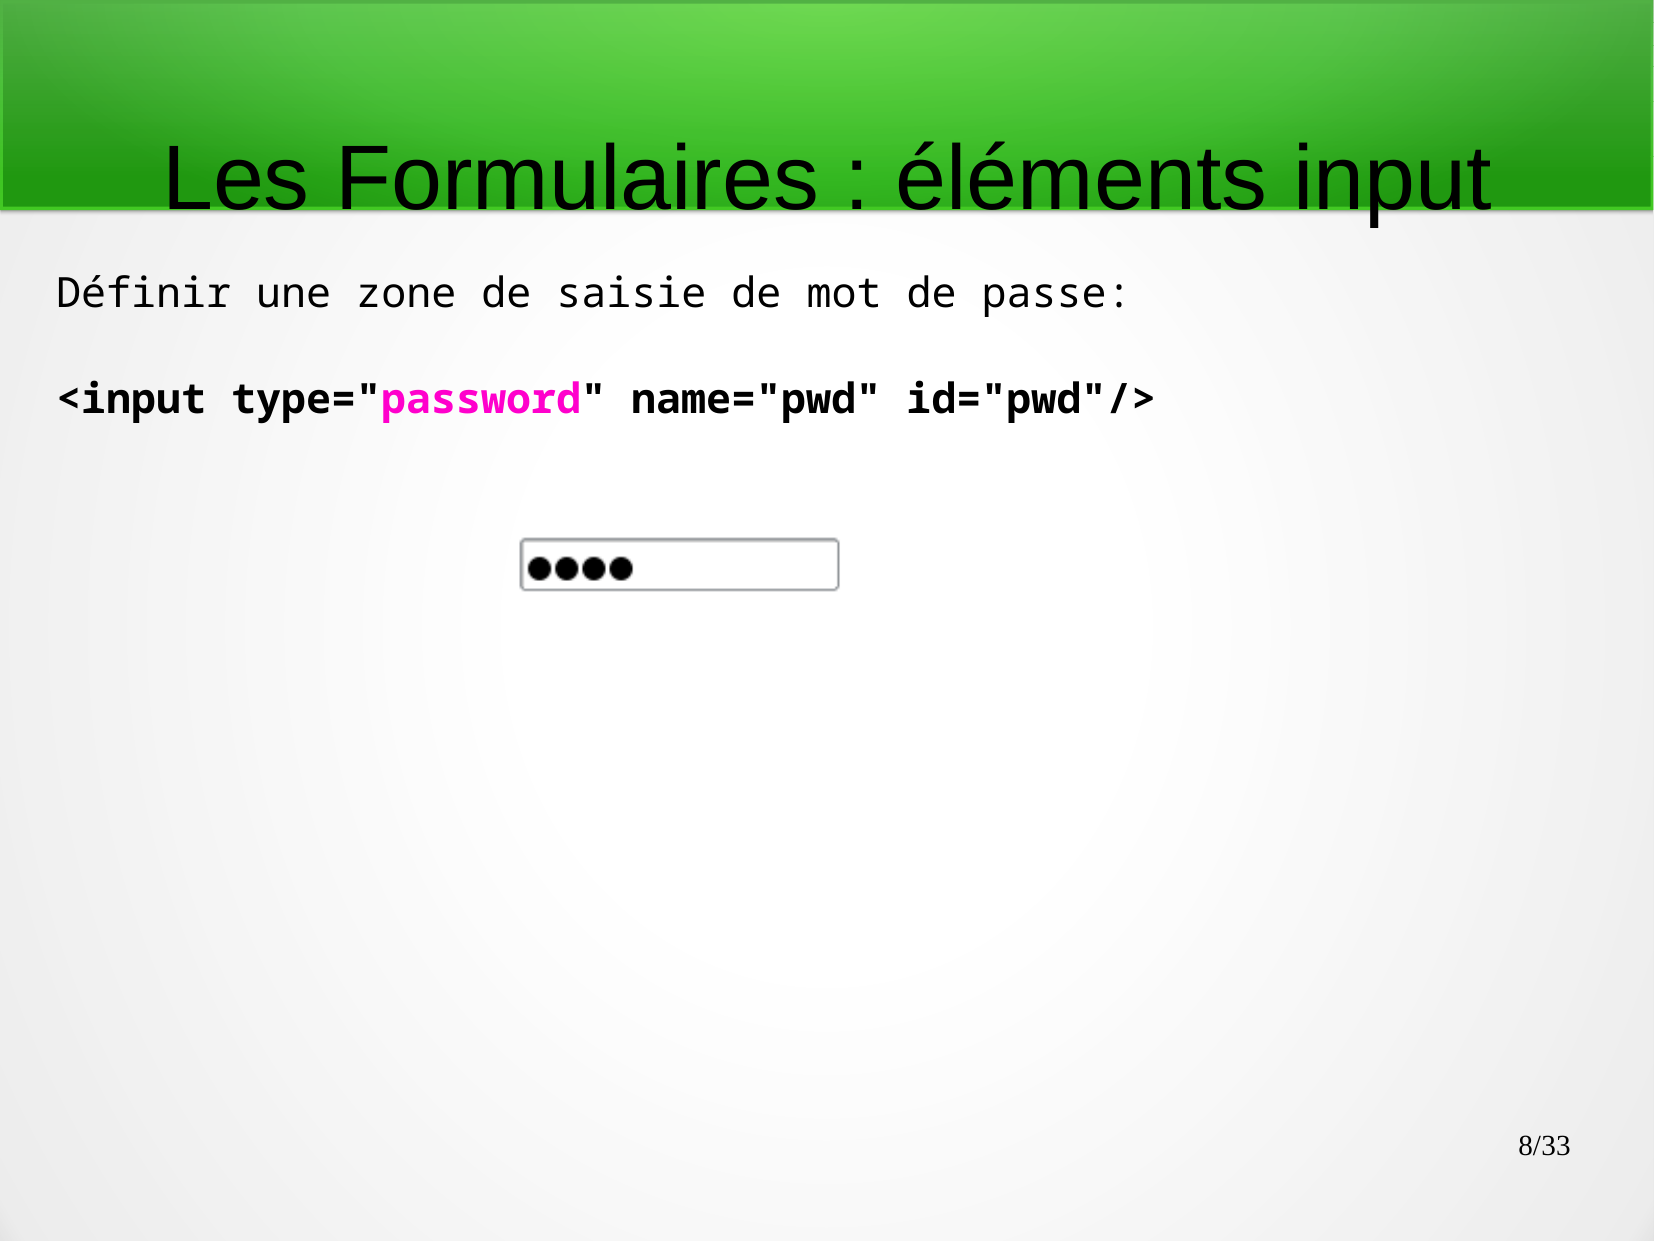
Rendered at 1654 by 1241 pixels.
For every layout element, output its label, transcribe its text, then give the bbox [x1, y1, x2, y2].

title Les Formulaires : éléments input [121, 77, 1534, 265]
text_box Définir une zone de saisie de mot de passe: <input type="password" name="pwd" id="pwd"/> [55, 265, 1624, 1188]
picture [514, 530, 863, 600]
